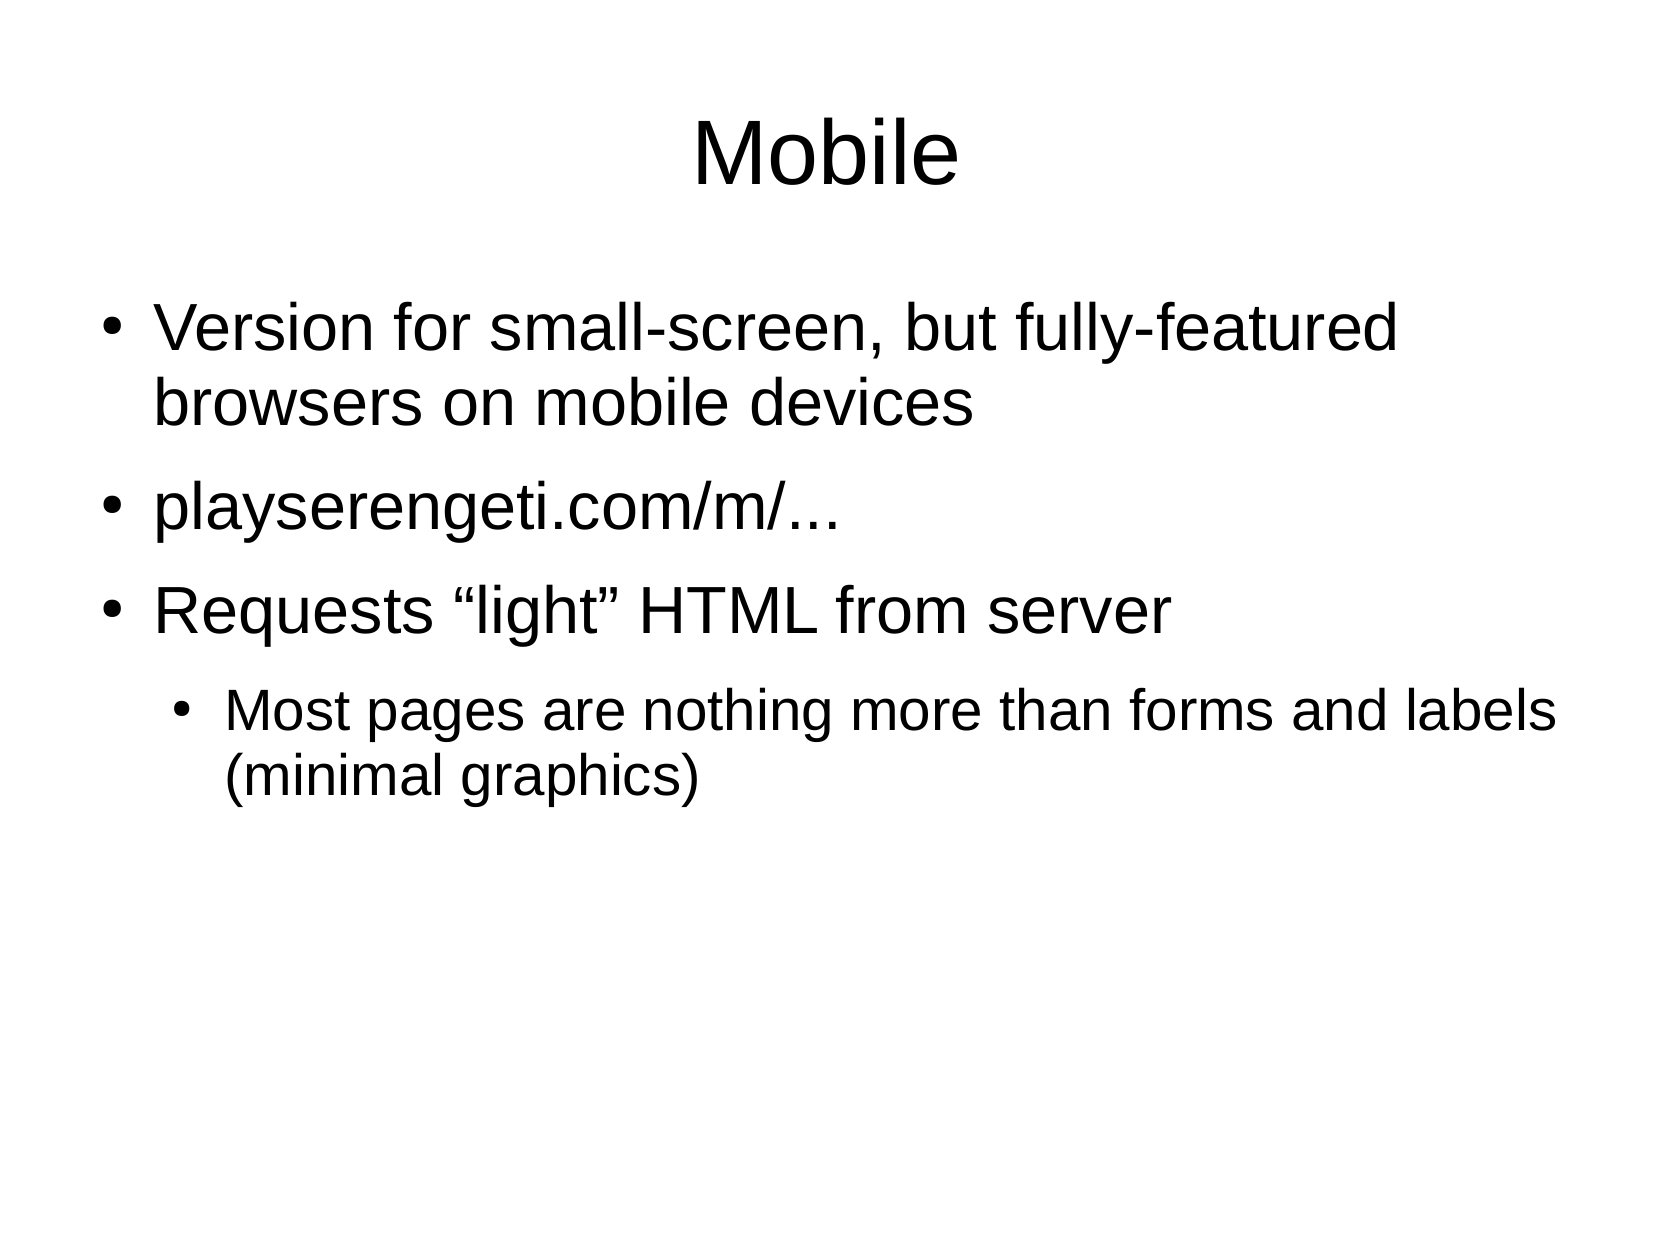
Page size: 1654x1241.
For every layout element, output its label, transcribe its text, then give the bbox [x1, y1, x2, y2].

title Mobile [82, 56, 1571, 250]
list Version for small-screen, but fully-featured browsers on mobile devices playserengeti.com/m/... Requests “light” HTML from server Most pages are nothing more than forms and labels (minimal graphics) [82, 290, 1571, 1094]
